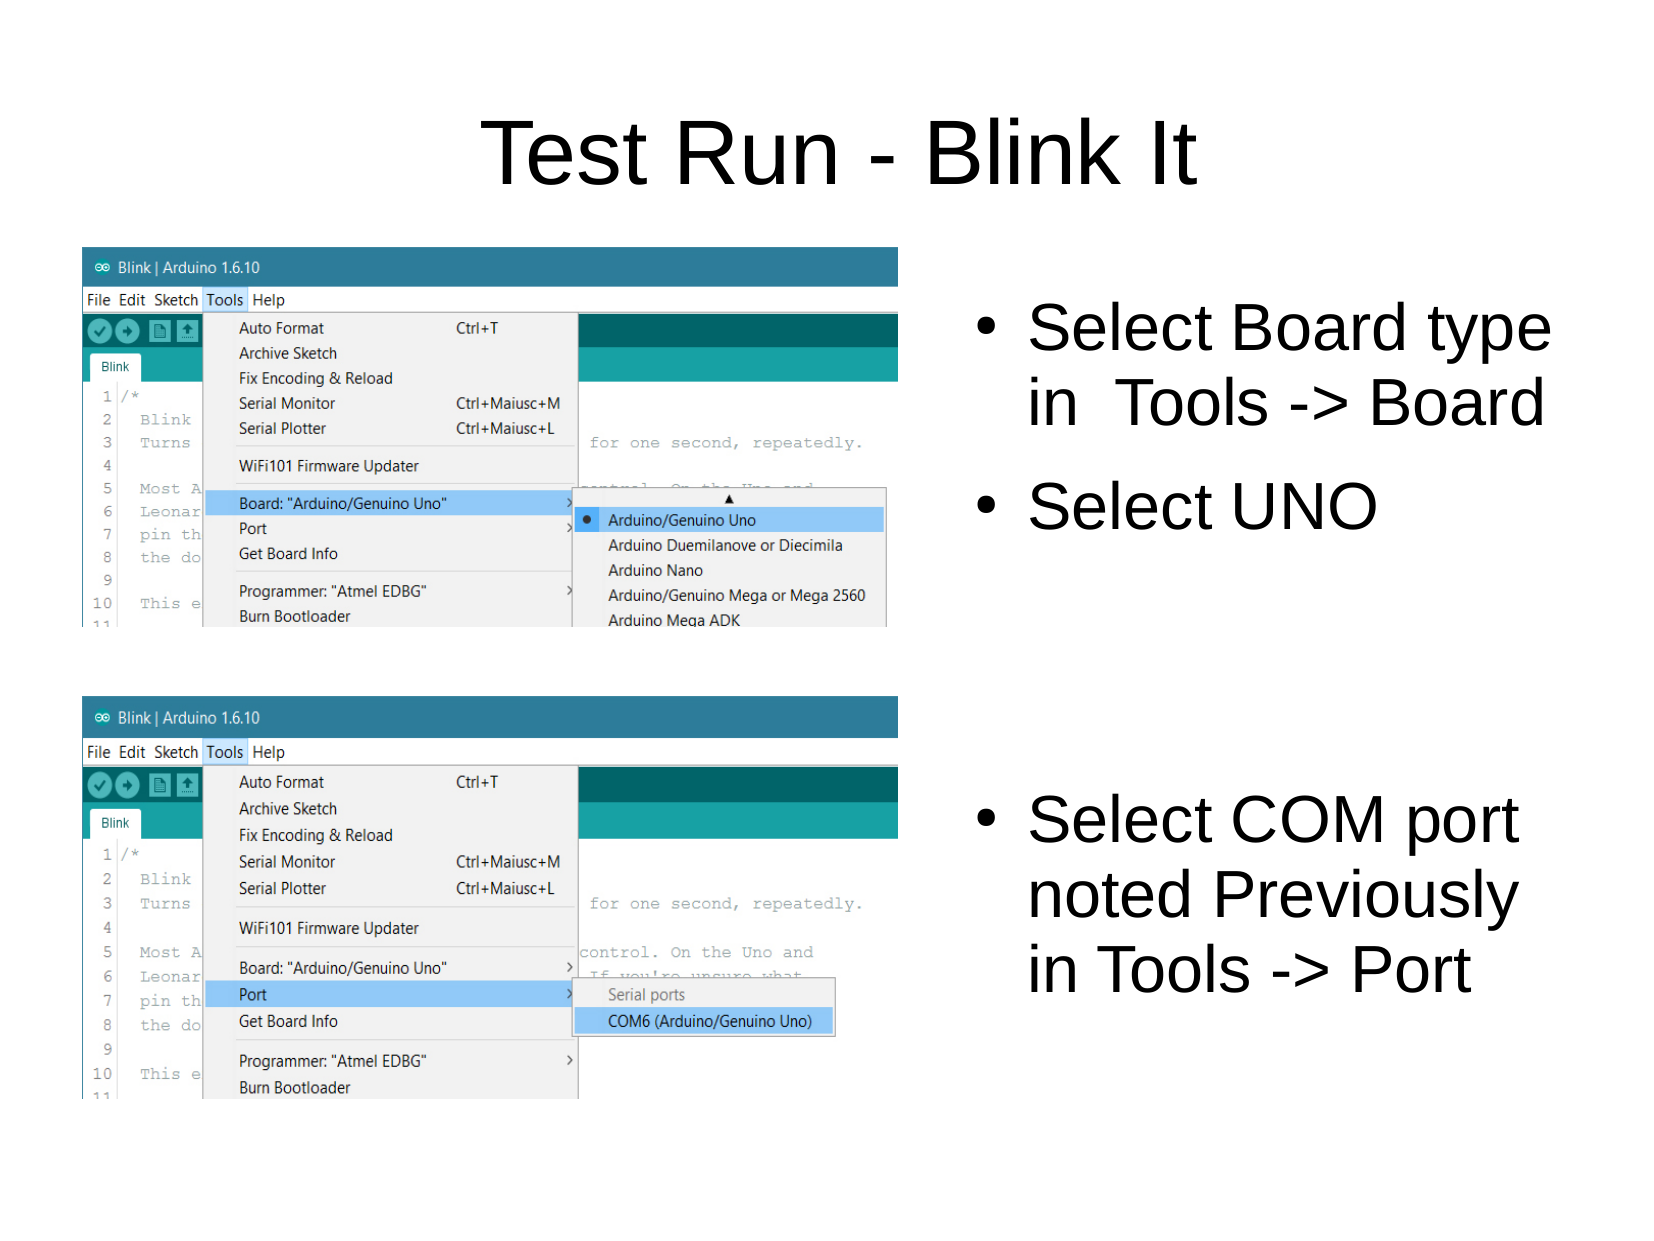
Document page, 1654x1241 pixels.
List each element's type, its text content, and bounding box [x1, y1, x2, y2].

picture [82, 247, 898, 627]
picture [82, 696, 898, 1099]
list Select Board type in Tools -> Board Select UNO Select COM port noted Previously in Tools -> Port [956, 290, 1572, 1010]
title Test Run - Blink It [82, 49, 1571, 257]
